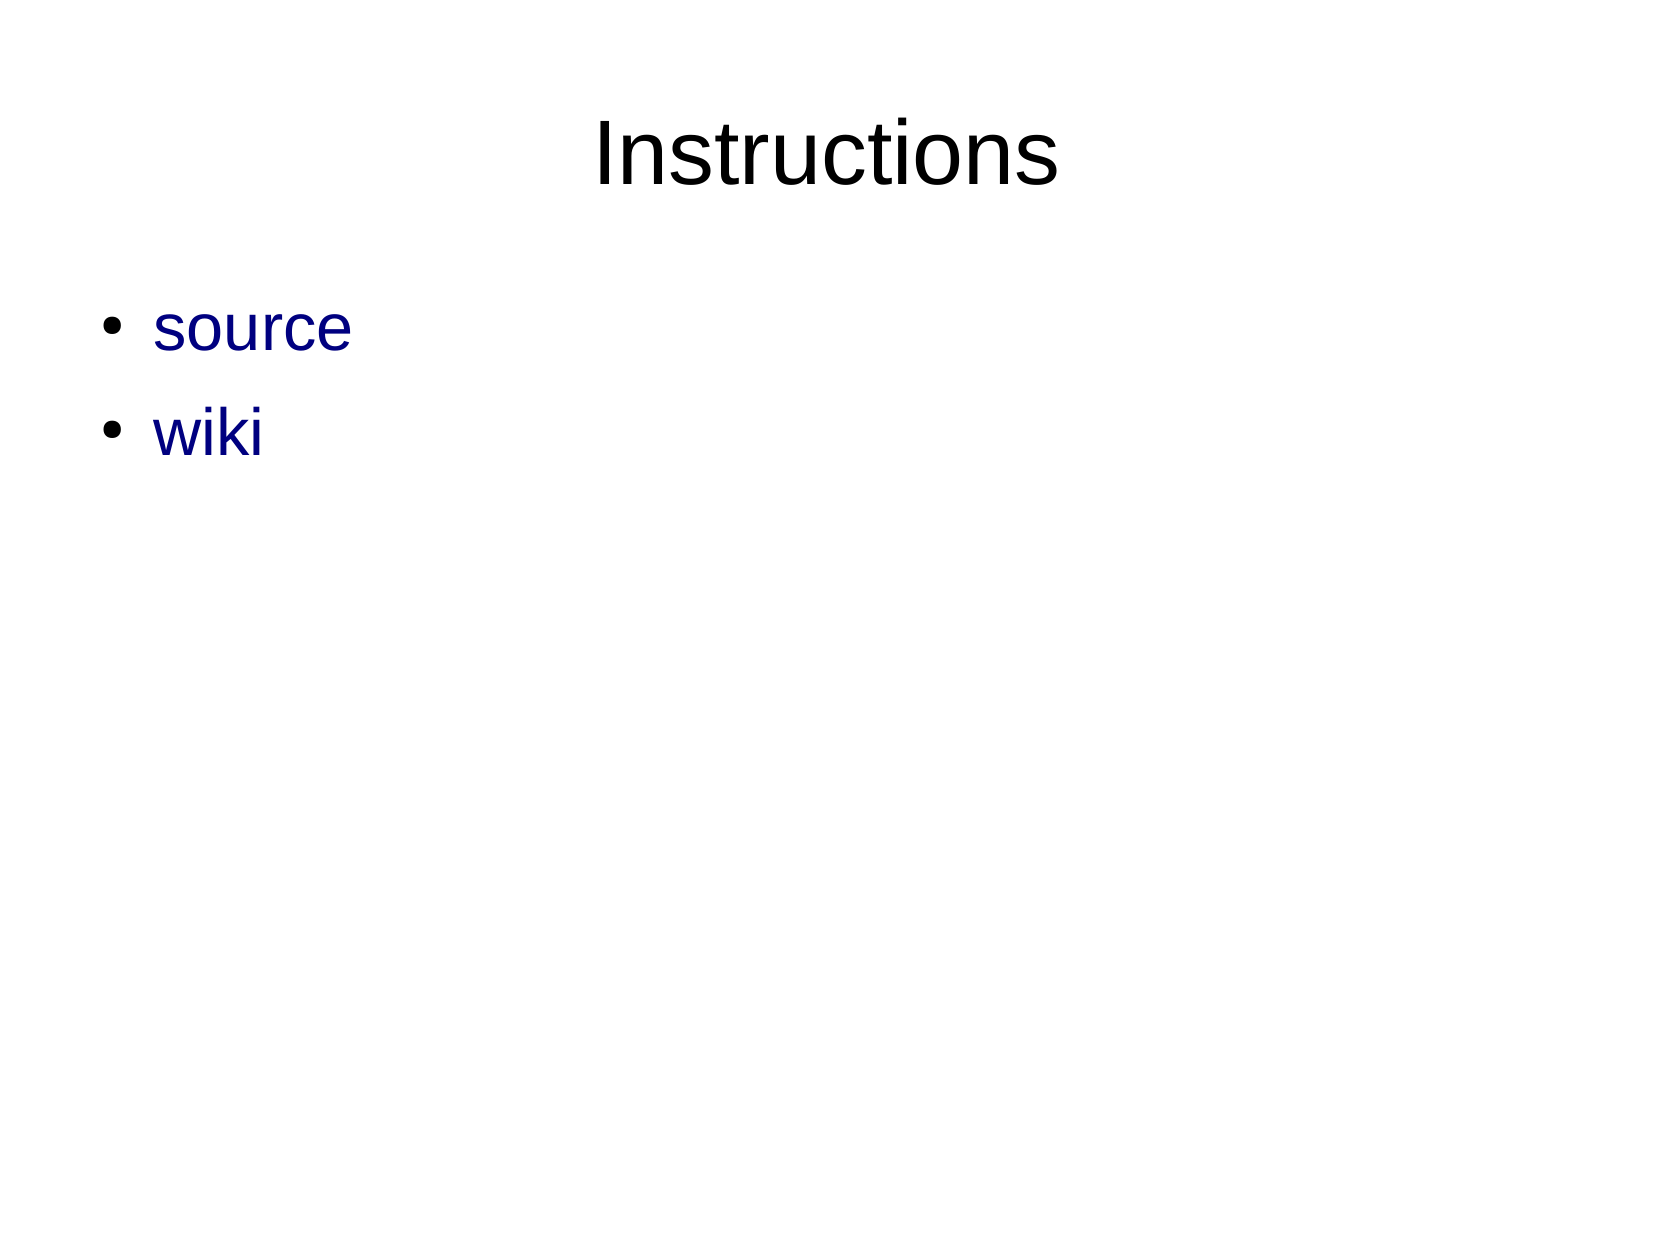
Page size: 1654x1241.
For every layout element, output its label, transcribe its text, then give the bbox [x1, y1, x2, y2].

list source wiki [82, 290, 1571, 1010]
title Instructions [82, 49, 1571, 257]
